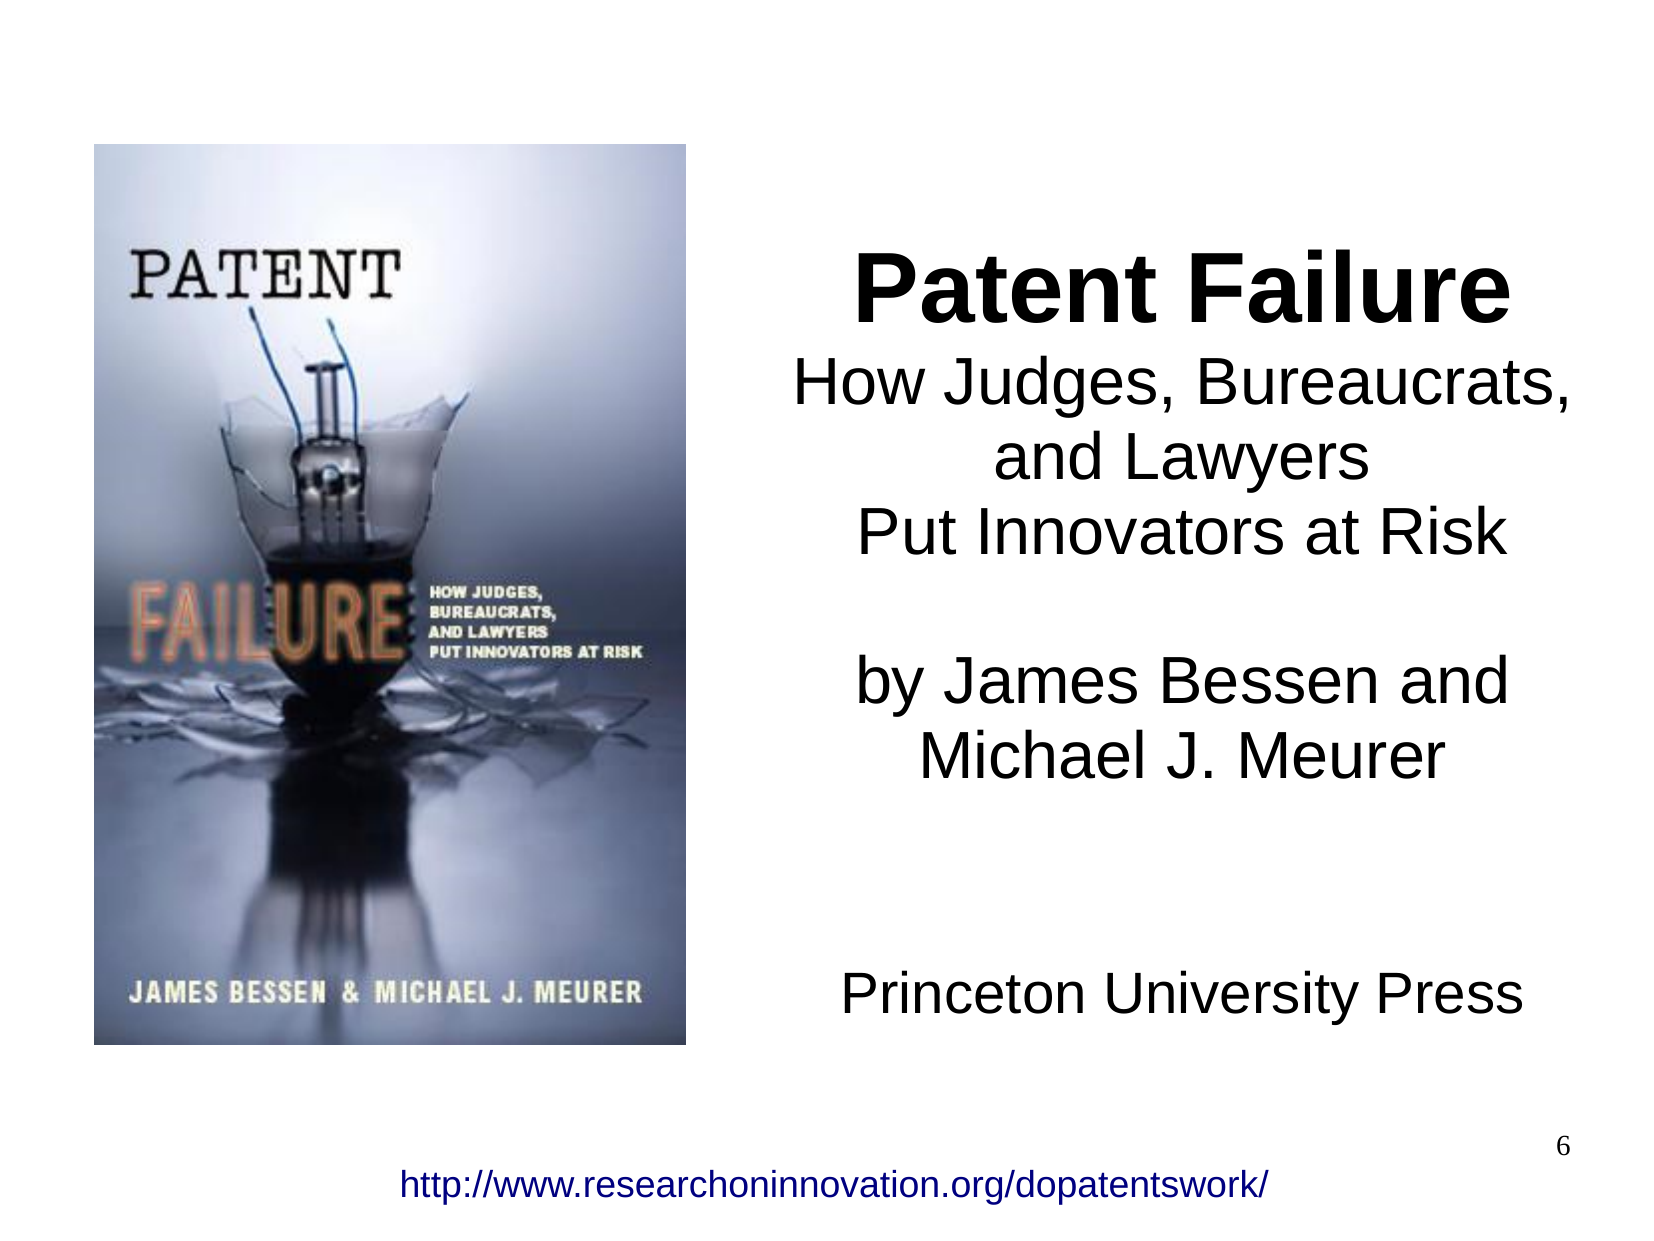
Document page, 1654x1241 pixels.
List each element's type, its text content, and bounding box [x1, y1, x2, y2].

picture [94, 144, 686, 1045]
text_box http://www.researchoninnovation.org/dopatentswork/ [384, 1156, 1313, 1214]
text_box Patent Failure How Judges, Bureaucrats, and Lawyers Put Innovators at Risk by James Bessen and Michael J. Meurer Princeton University Press [712, 225, 1654, 1076]
